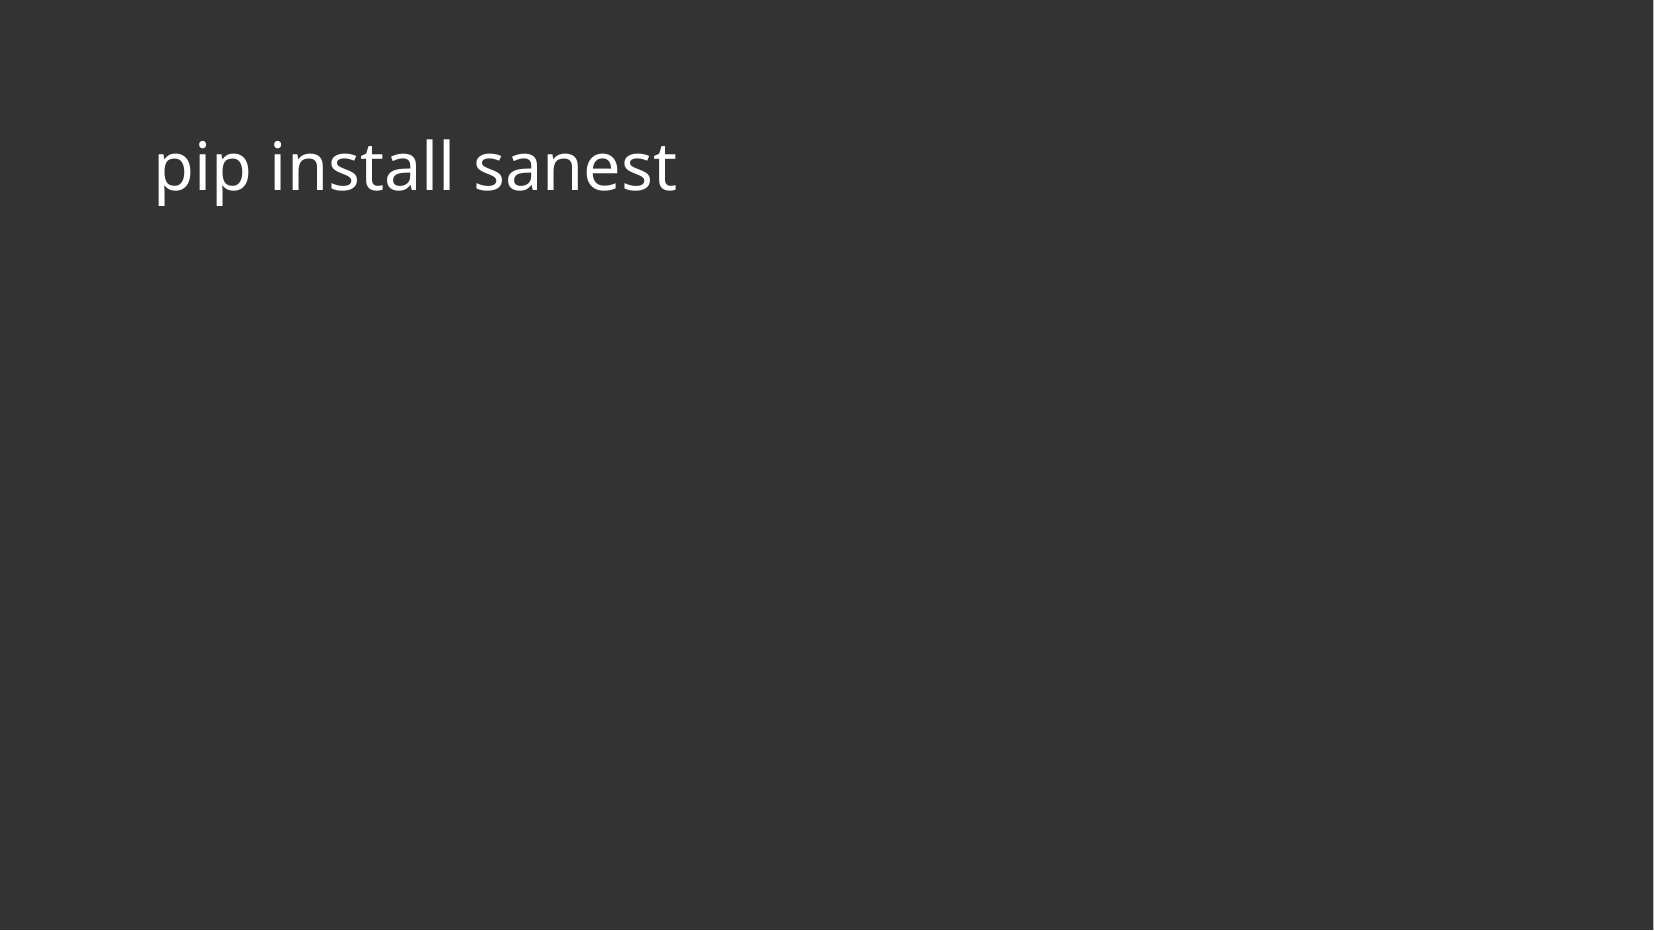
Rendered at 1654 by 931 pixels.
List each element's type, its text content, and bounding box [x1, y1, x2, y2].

list pip install sanest [82, 119, 1571, 839]
